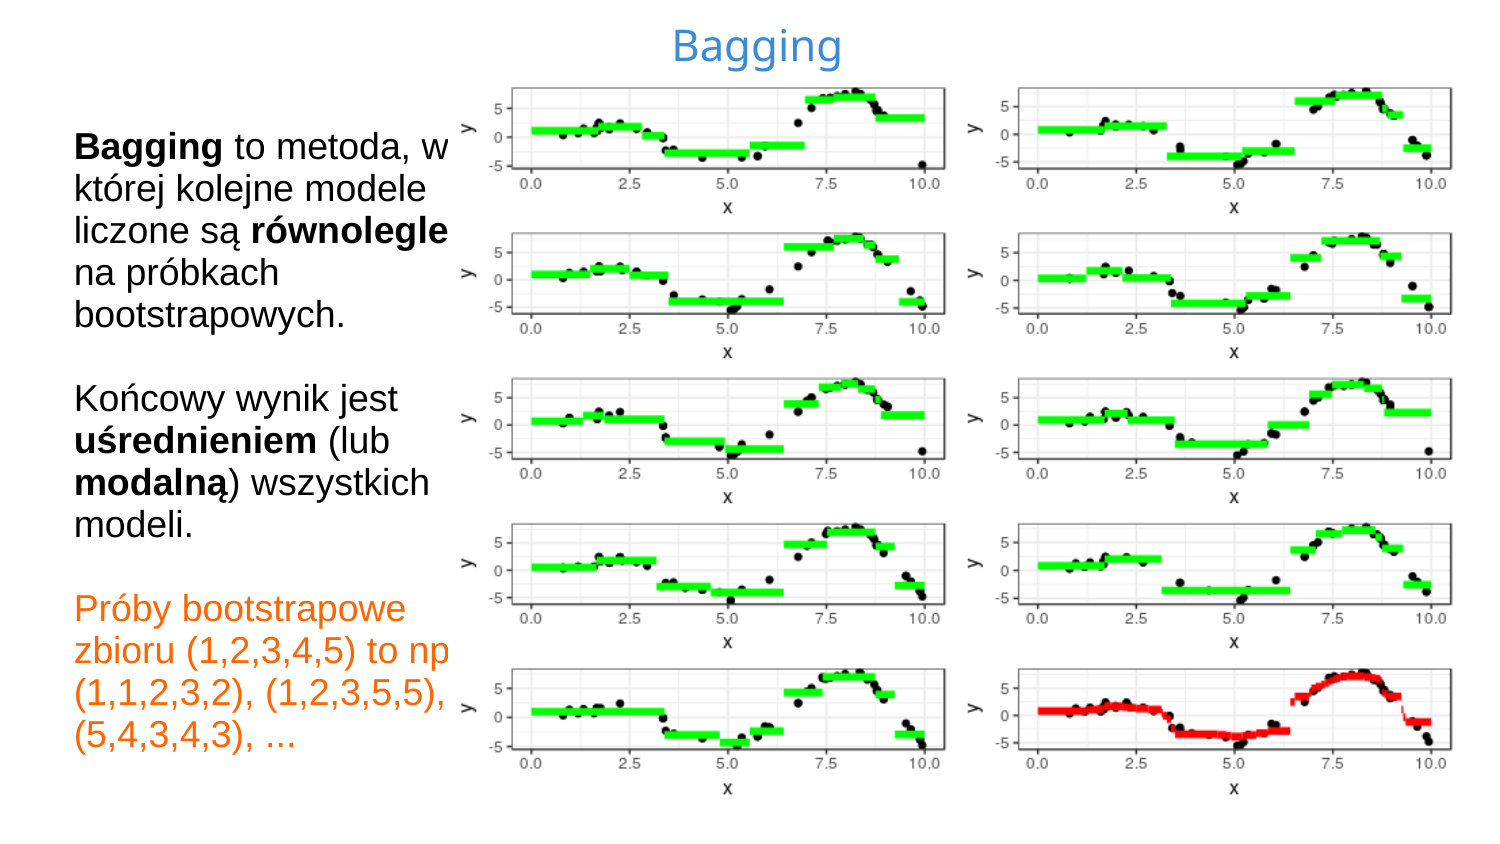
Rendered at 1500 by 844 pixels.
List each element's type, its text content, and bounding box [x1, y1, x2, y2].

picture [448, 78, 1461, 804]
text_box Bagging to metoda, w której kolejne modele liczone są równolegle na próbkach bootstrapowych. Końcowy wynik jest uśrednieniem (lub modalną) wszystkich modeli. Próby bootstrapowe zbioru (1,2,3,4,5) to np. (1,1,2,3,2), (1,2,3,5,5), (5,4,3,4,3), ... [59, 118, 448, 763]
text_box Bagging [251, 11, 1264, 76]
